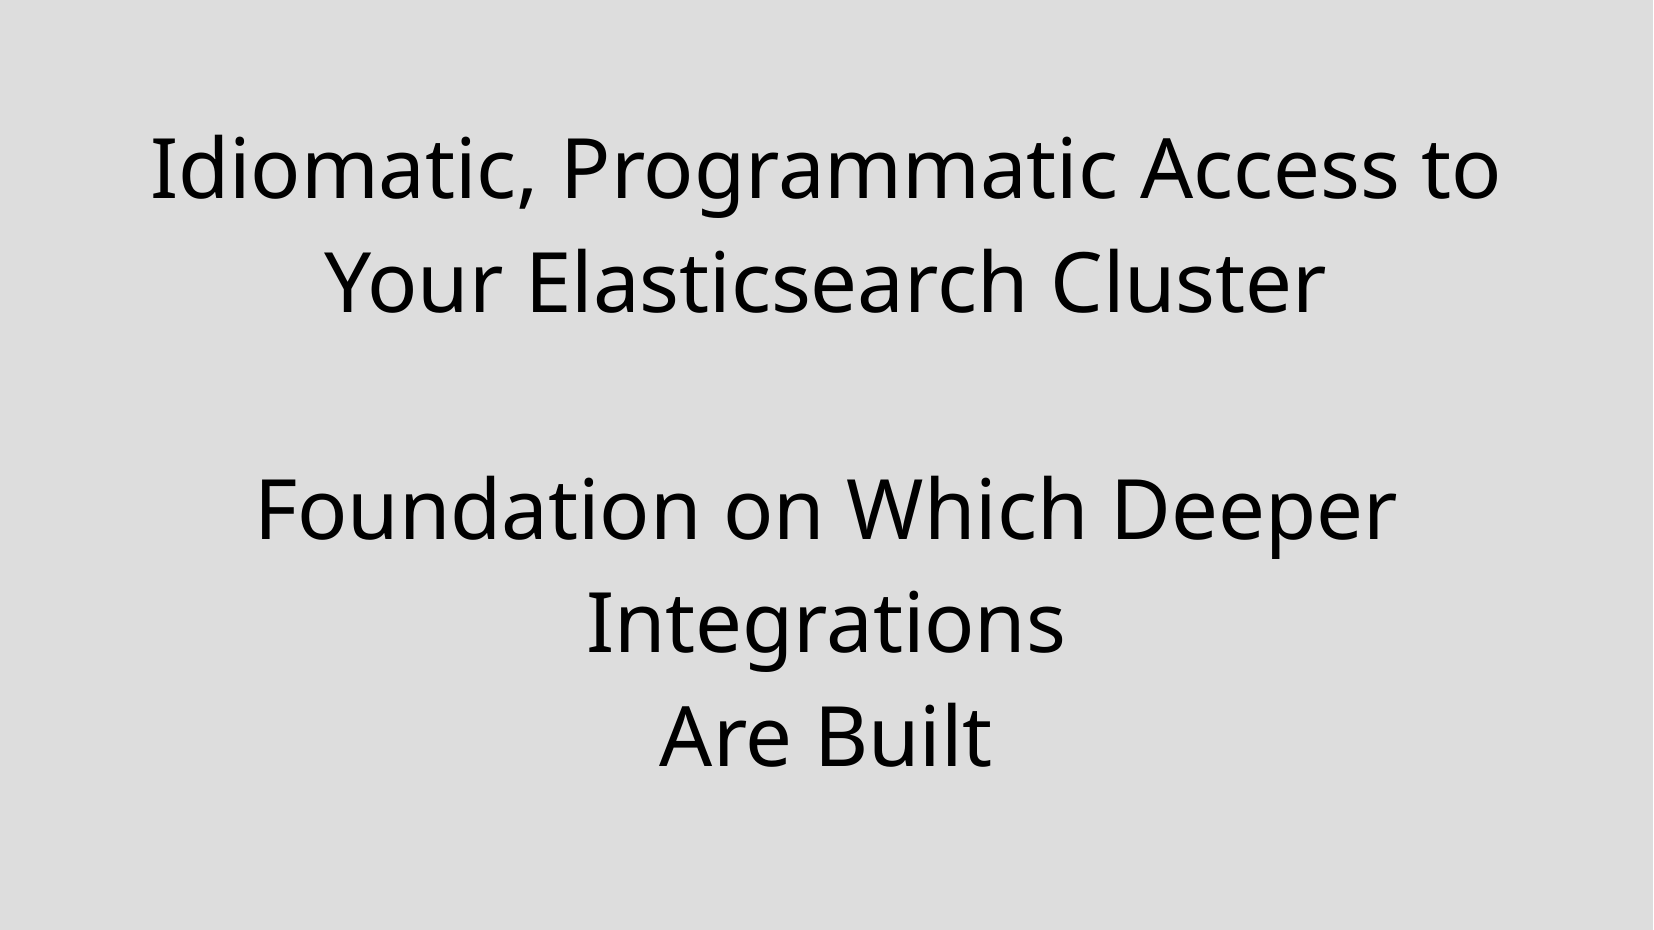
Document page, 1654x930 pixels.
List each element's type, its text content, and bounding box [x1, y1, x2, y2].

subtitle Idiomatic, Programmatic Access to Your Elasticsearch Cluster Foundation on Which Deeper Integrations Are Built [82, 90, 1571, 811]
